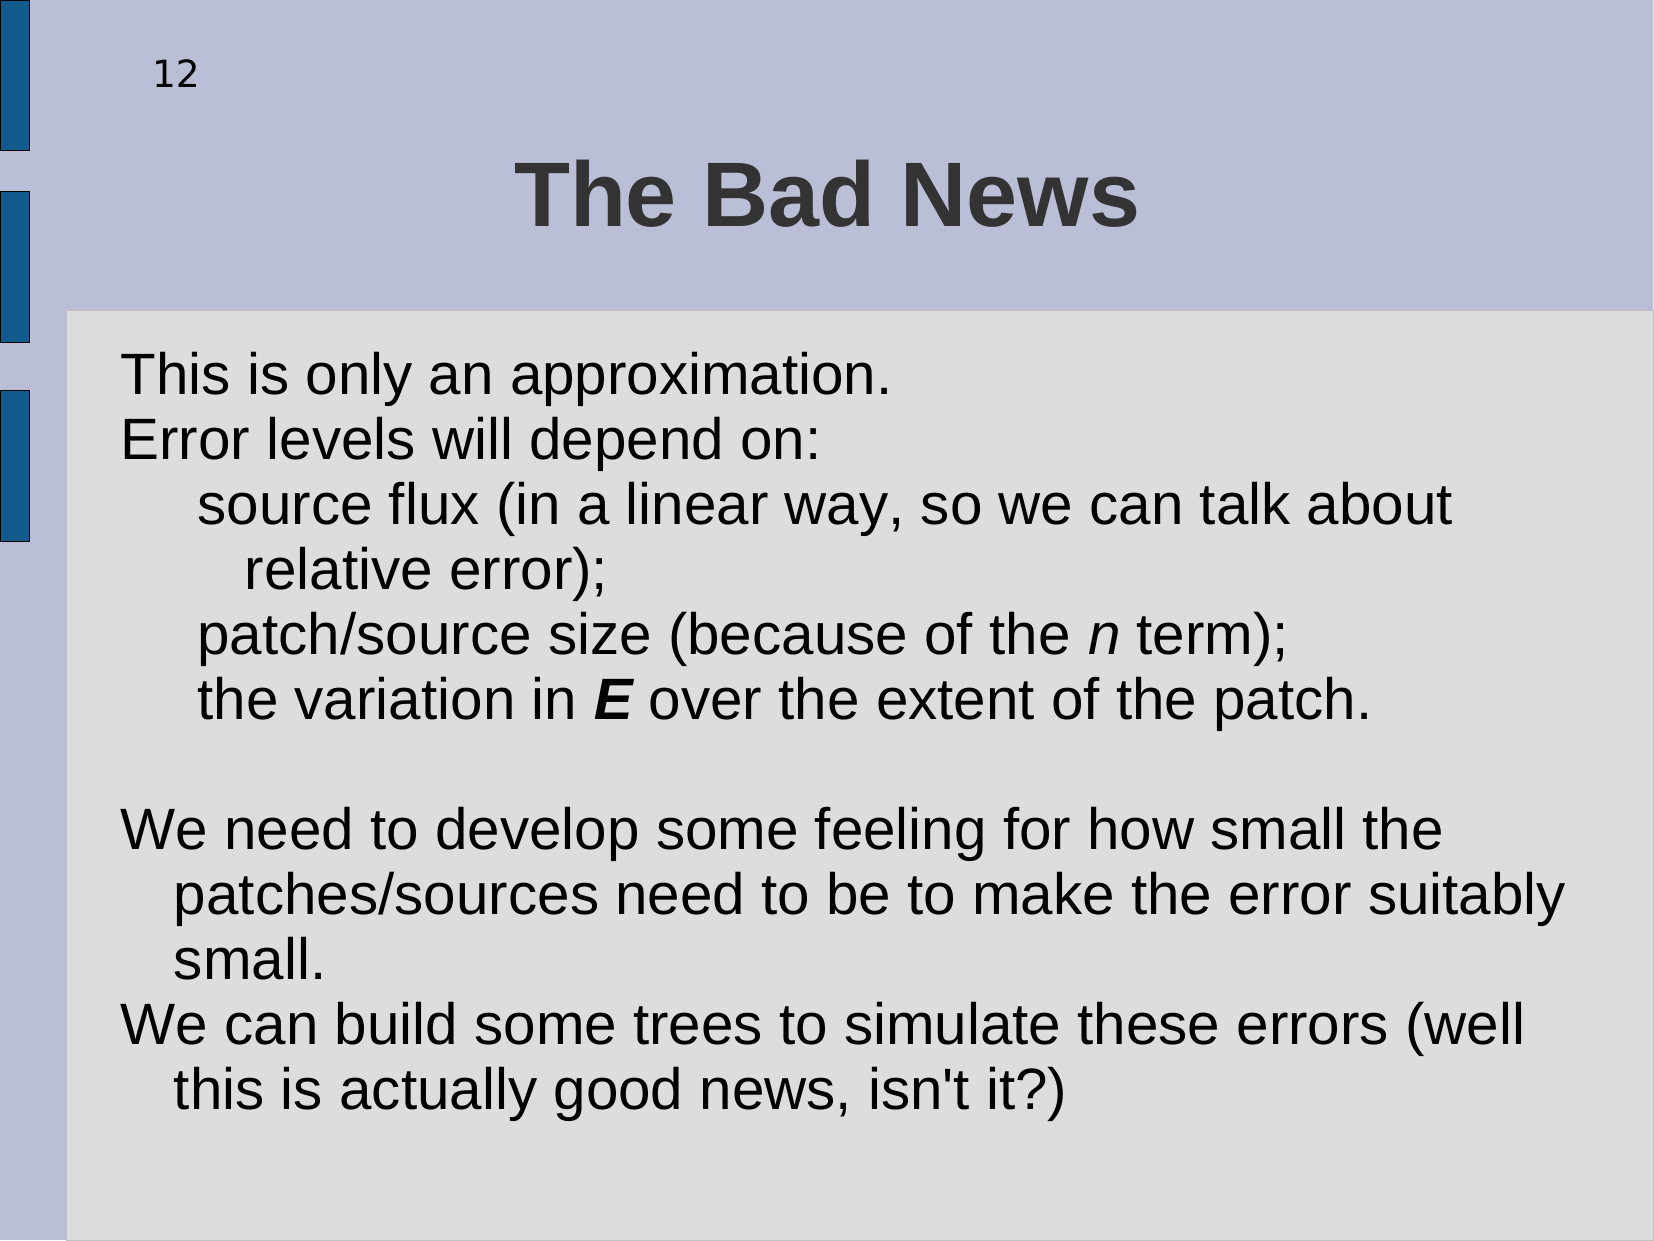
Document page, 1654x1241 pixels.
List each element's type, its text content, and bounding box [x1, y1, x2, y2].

title The Bad News [121, 91, 1534, 299]
text_box This is only an approximation. Error levels will depend on: source flux (in a linear way, so we can talk about relative error); patch/source size (because of the n term); the variation in E over the extent of the patch. We need to develop some feeling for how small the patches/sources need to be to make the error suitably small. We can build some trees to simulate these errors (well this is actually good news, isn't it?) [103, 341, 1625, 1155]
text_box <number> [139, 45, 374, 119]
